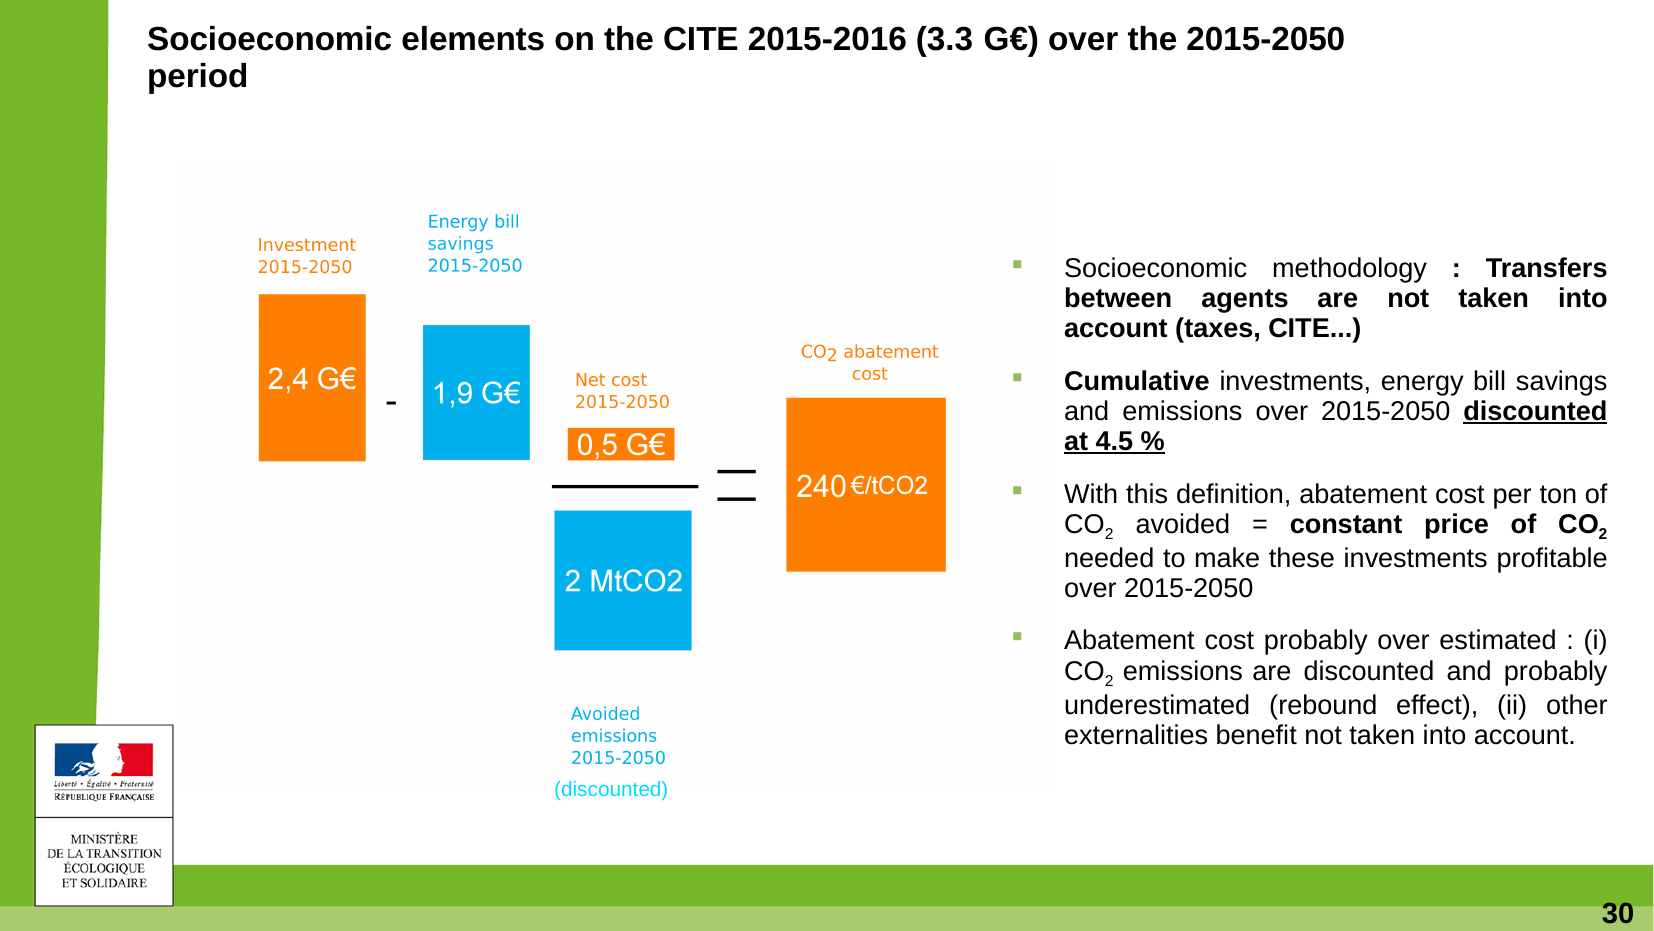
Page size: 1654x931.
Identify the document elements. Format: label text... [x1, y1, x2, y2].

text_box - [370, 371, 410, 429]
text_box (discounted) [539, 770, 846, 820]
text_box Socioeconomic elements on the CITE 2015-2016 (3.3 G€) over the 2015-2050 period [147, 19, 1442, 96]
list Socioeconomic methodology : Transfers between agents are not taken into account (taxes, CITE...) Cumulative investments, energy bill savings and emissions over 2015-2050 discounted at 4.5 % With this definition, abatement cost per ton of CO2 avoided = constant price of CO2 needed to make these investments profitable over 2015-2050 Abatement cost probably over estimated : (i) CO2 emissions are discounted and probably underestimated (rebound effect), (ii) other externalities benefit not taken into account. [993, 252, 1608, 859]
picture [0, 0, 1654, 931]
